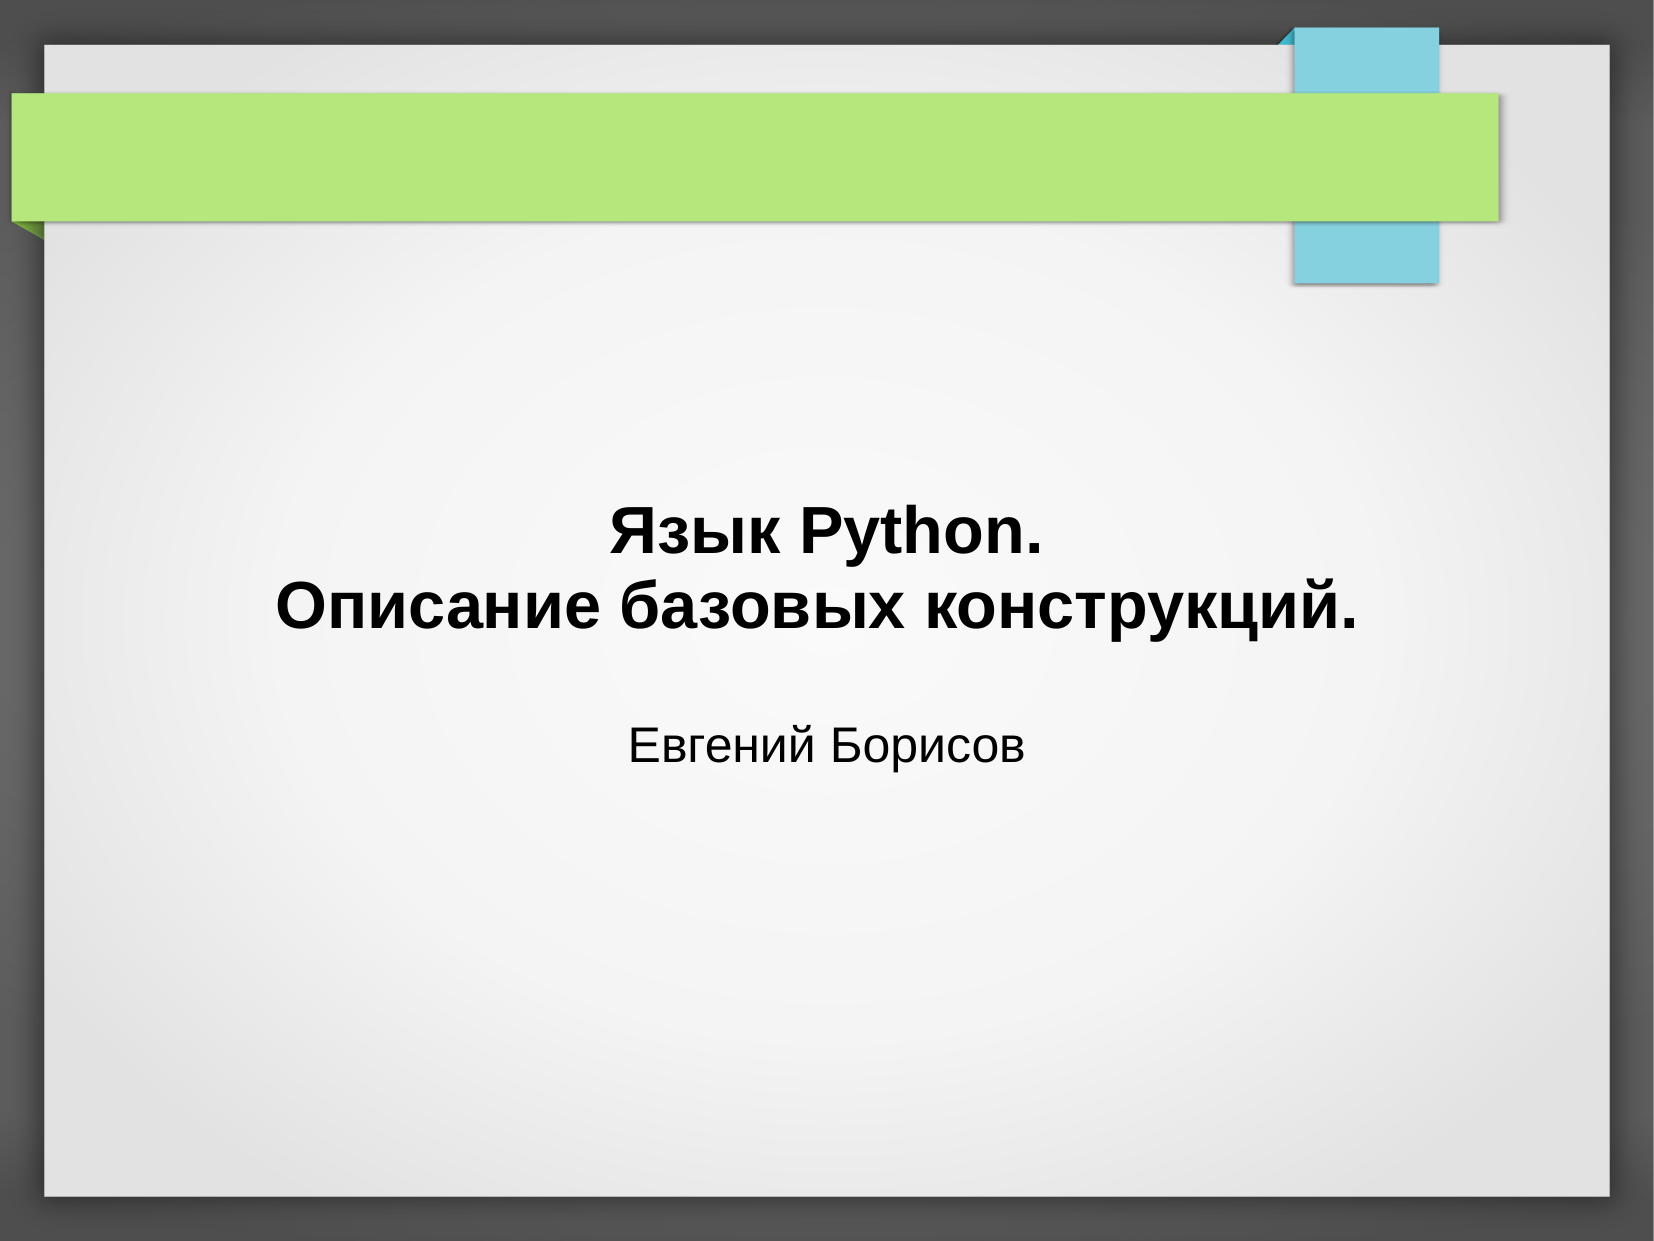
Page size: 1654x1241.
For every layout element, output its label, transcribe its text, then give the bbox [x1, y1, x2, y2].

picture [0, 0, 1654, 1241]
subtitle Язык Python. Описание базовых конструкций. Евгений Борисов [82, 290, 1571, 1010]
